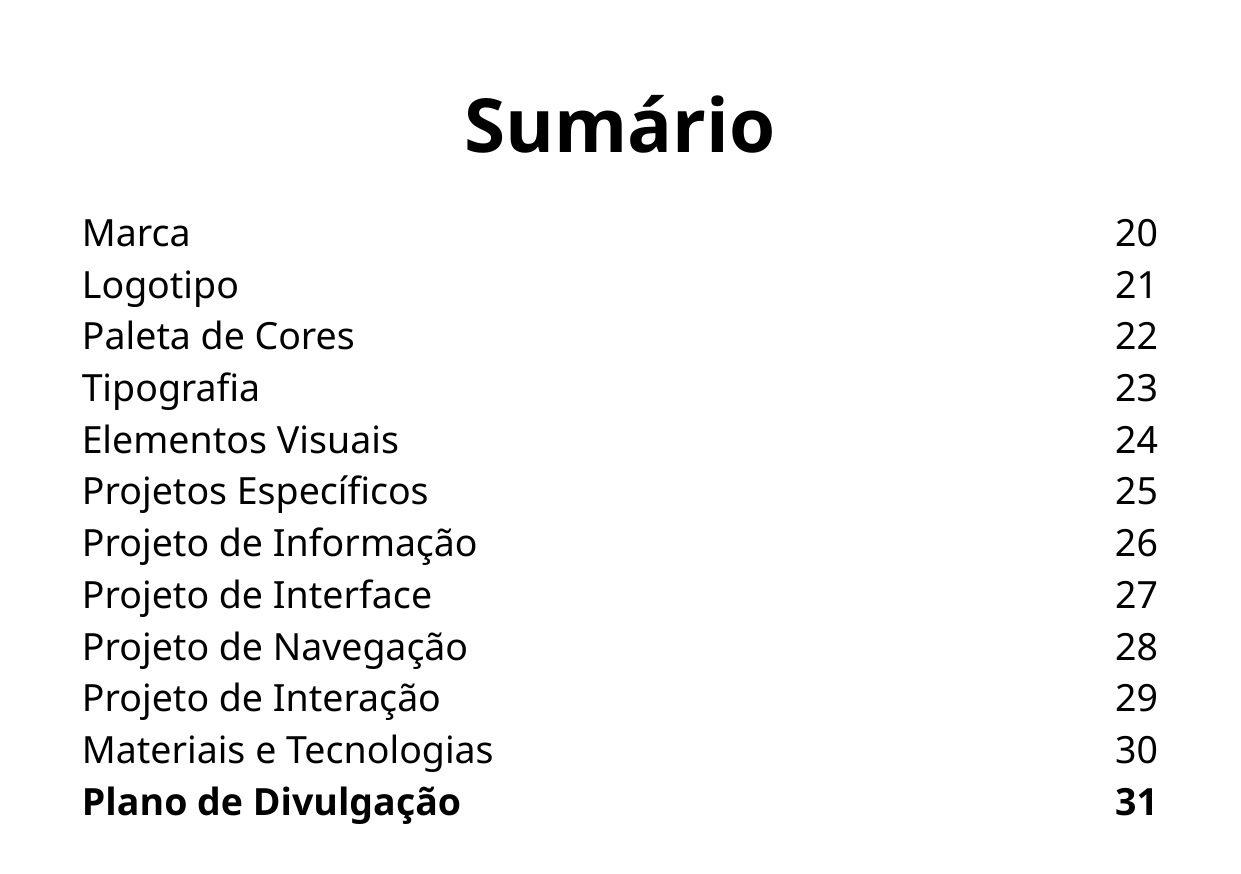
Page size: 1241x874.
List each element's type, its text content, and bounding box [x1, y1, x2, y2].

text_box Marca 20 Logotipo 21 Paleta de Cores 22 Tipografia 23 Elementos Visuais 24 Projetos Específicos 25 Projeto de Informação 26 Projeto de Interface 27 Projeto de Navegação 28 Projeto de Interação 29 Materiais e Tecnologias 30 Plano de Divulgação 31 [58, 167, 1181, 874]
text_box Sumário [58, 77, 1181, 167]
